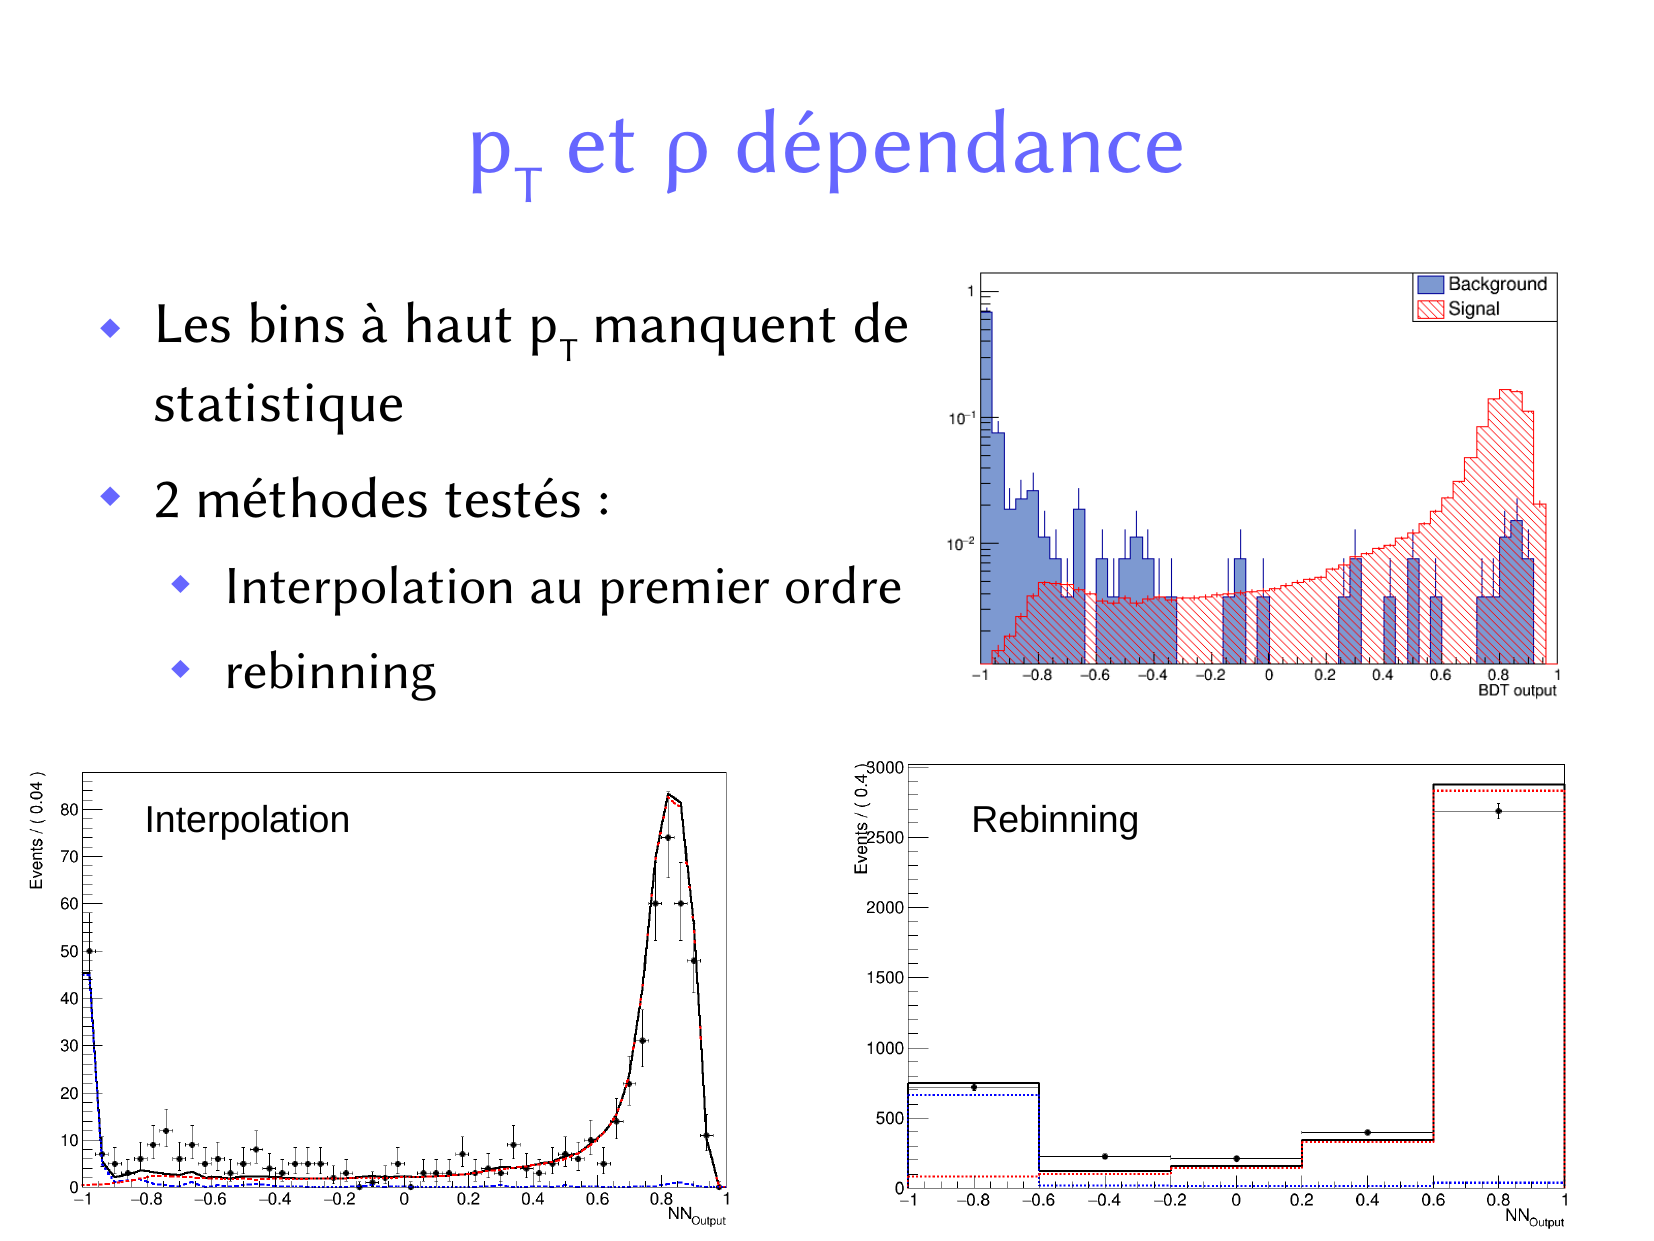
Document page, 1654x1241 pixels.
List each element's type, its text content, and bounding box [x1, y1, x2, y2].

text_box Rebinning [956, 791, 1241, 849]
picture [2, 720, 806, 1240]
list Les bins à haut pT manquent de statistique 2 méthodes testés : Interpolation au premier ordre rebinning [82, 290, 909, 1010]
picture [826, 224, 1646, 1241]
text_box Interpolation [129, 791, 414, 849]
title pT et ρ dépendance [82, 49, 1571, 257]
